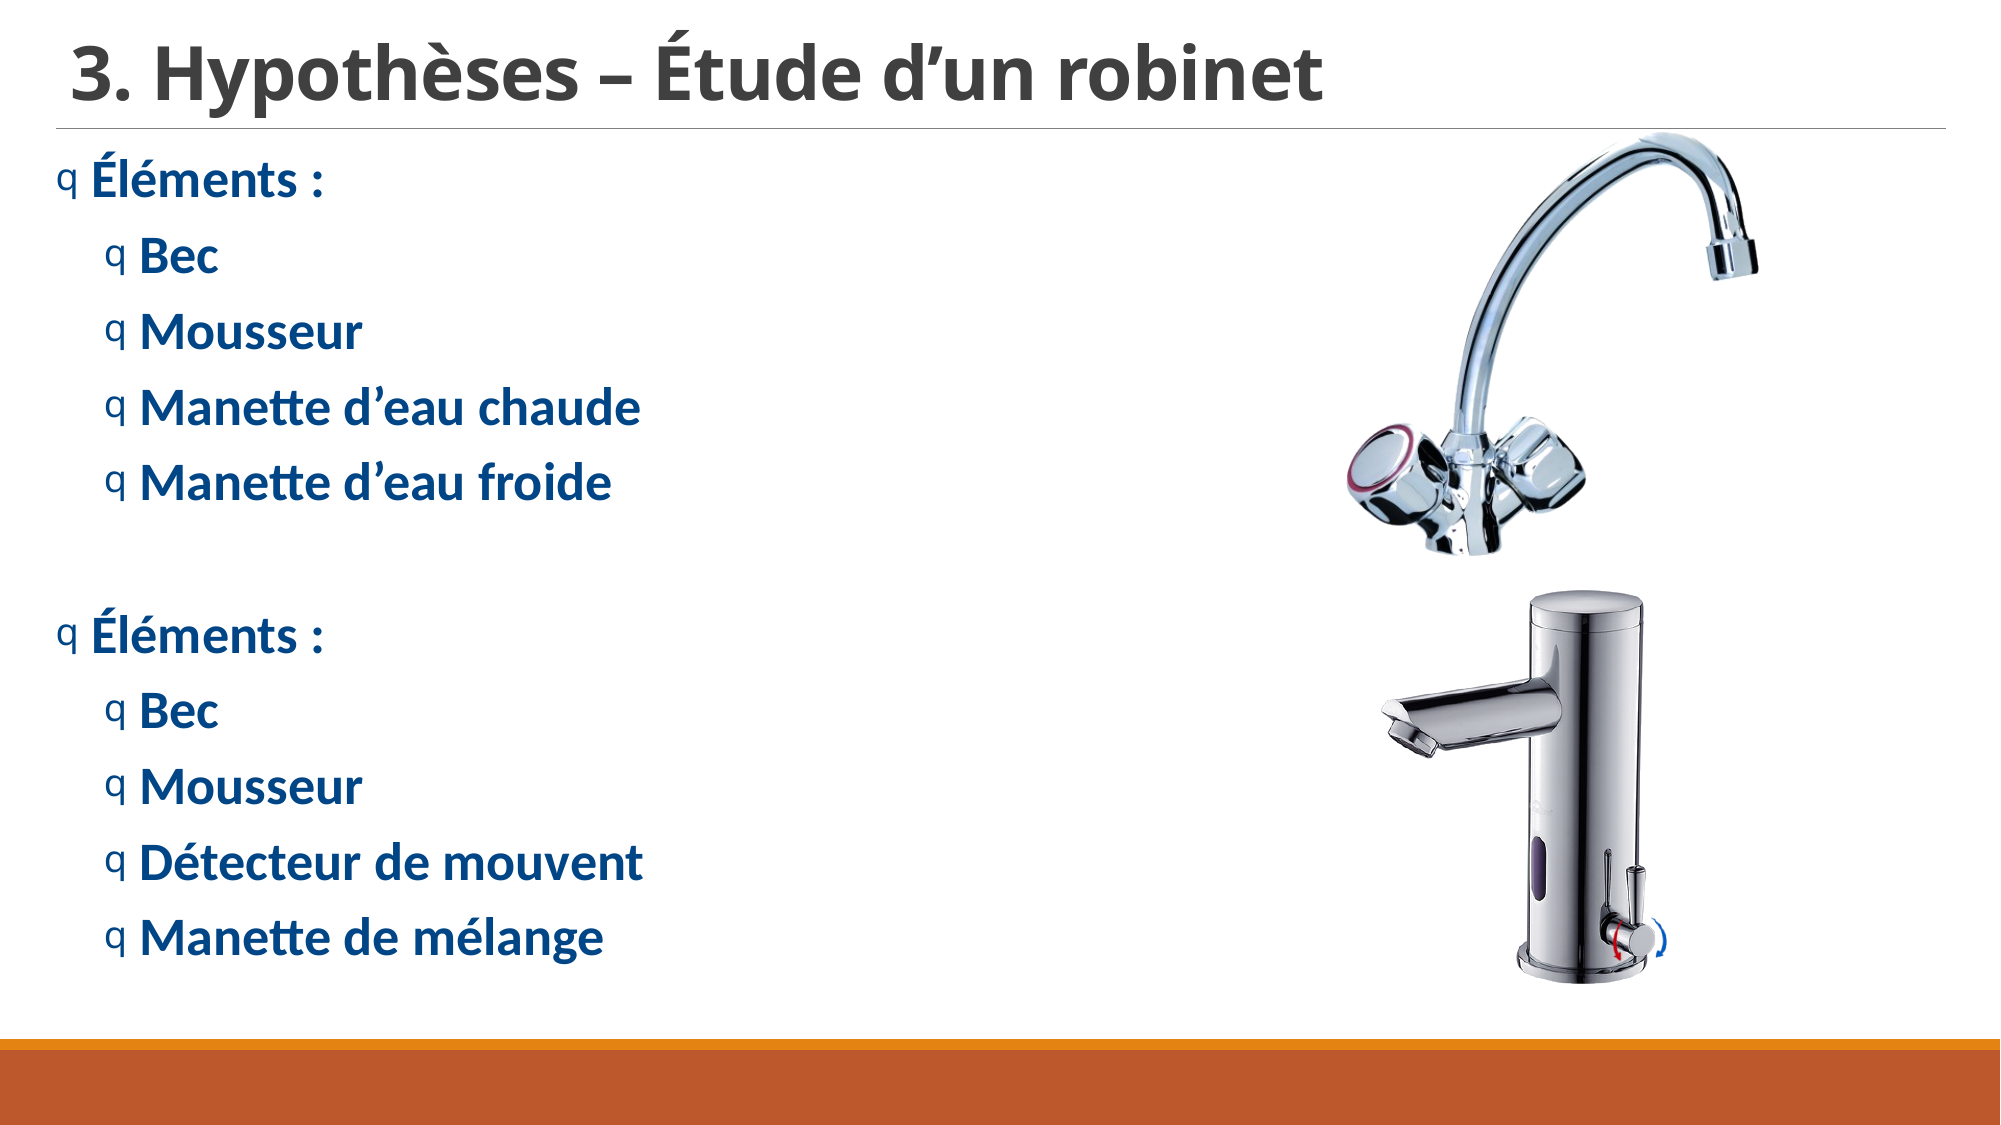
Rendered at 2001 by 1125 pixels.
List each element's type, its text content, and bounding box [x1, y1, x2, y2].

picture [1346, 129, 1759, 556]
picture [1381, 590, 1667, 984]
title 3. Hypothèses – Étude d’un robinet [55, 0, 1949, 124]
list Éléments : Bec Mousseur Manette d’eau chaude Manette d’eau froide Éléments : Bec Mousseur Détecteur de mouvent Manette de mélange [55, 148, 1949, 993]
